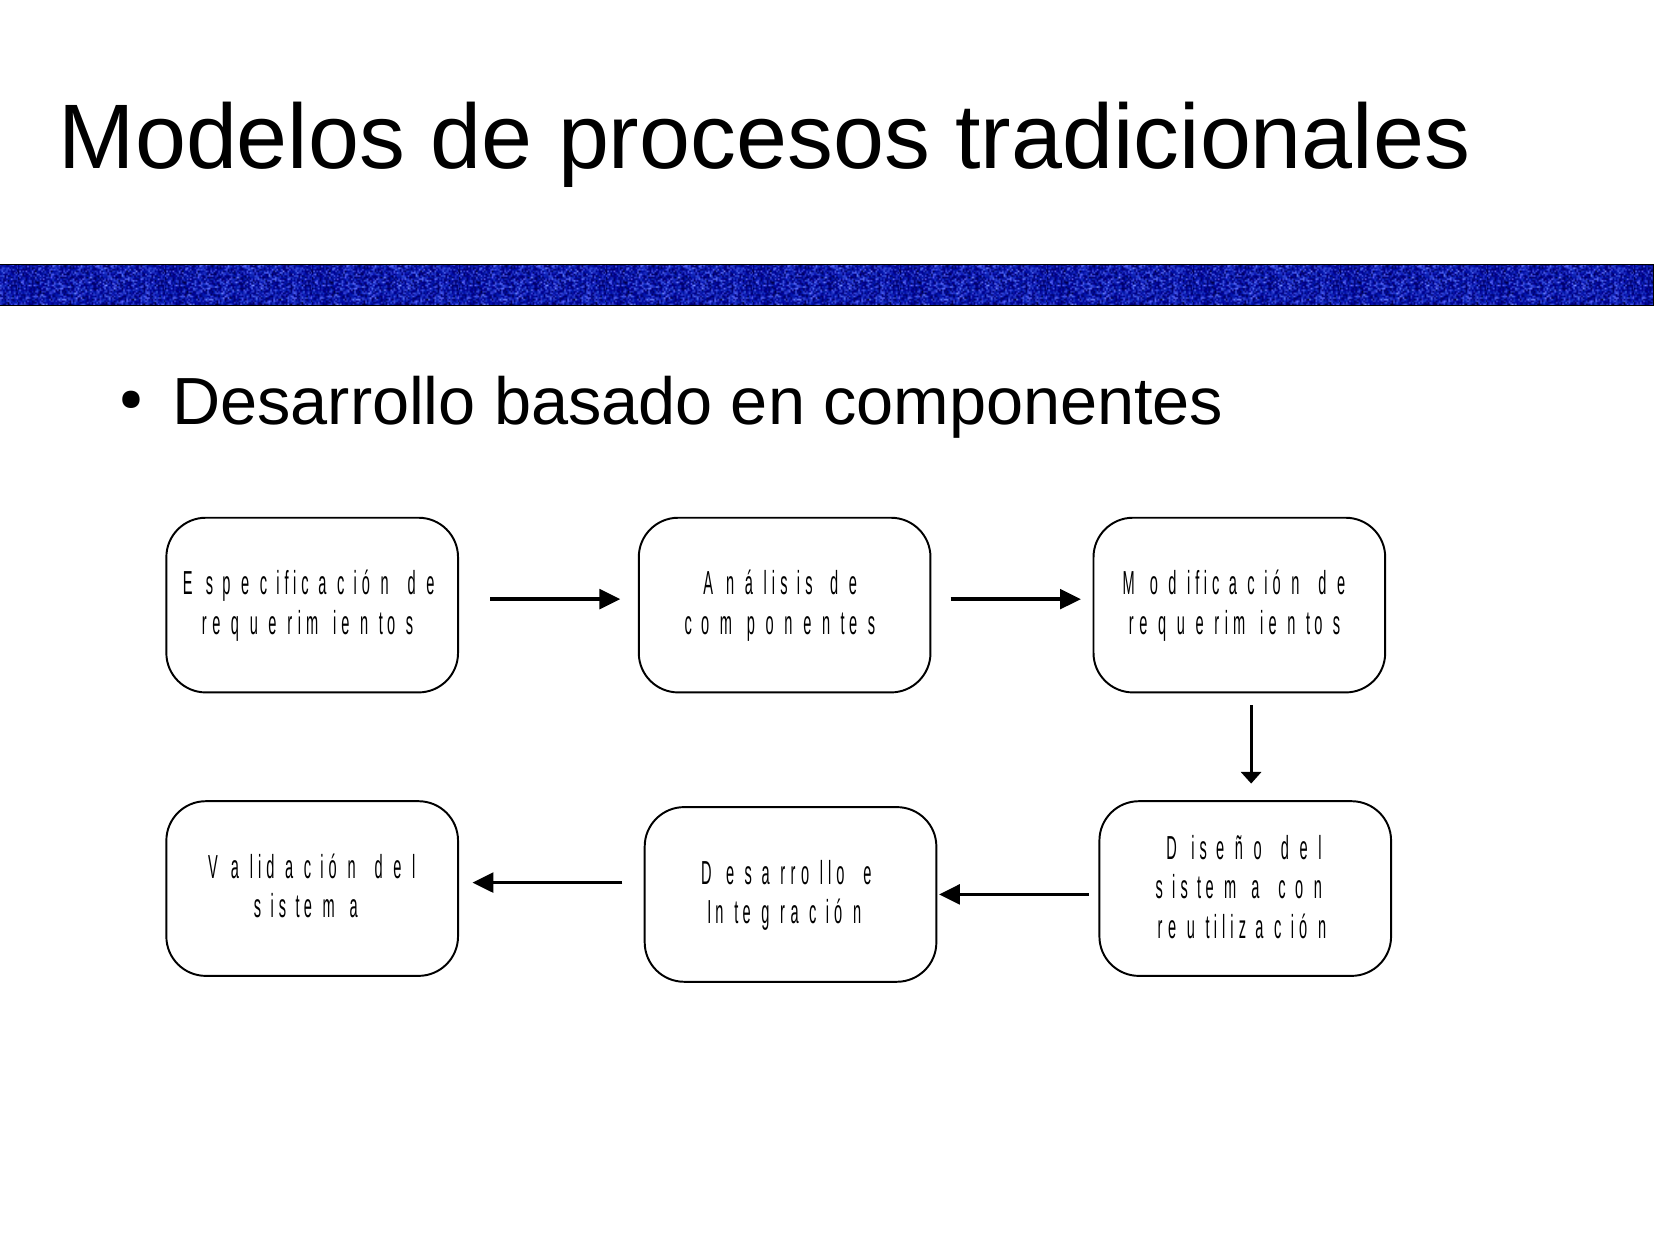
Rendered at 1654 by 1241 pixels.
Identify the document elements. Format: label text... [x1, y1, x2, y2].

picture [1237, 702, 1265, 786]
picture [640, 802, 1094, 986]
picture [1089, 513, 1390, 697]
picture [469, 869, 628, 896]
picture [162, 513, 463, 697]
picture [485, 585, 624, 613]
picture [0, 265, 1653, 305]
list Desarrollo basado en componentes [101, 363, 1549, 1168]
picture [162, 797, 463, 980]
picture [945, 585, 1084, 613]
picture [1095, 797, 1396, 980]
title Modelos de procesos tradicionales [58, 14, 1595, 260]
picture [634, 513, 935, 697]
